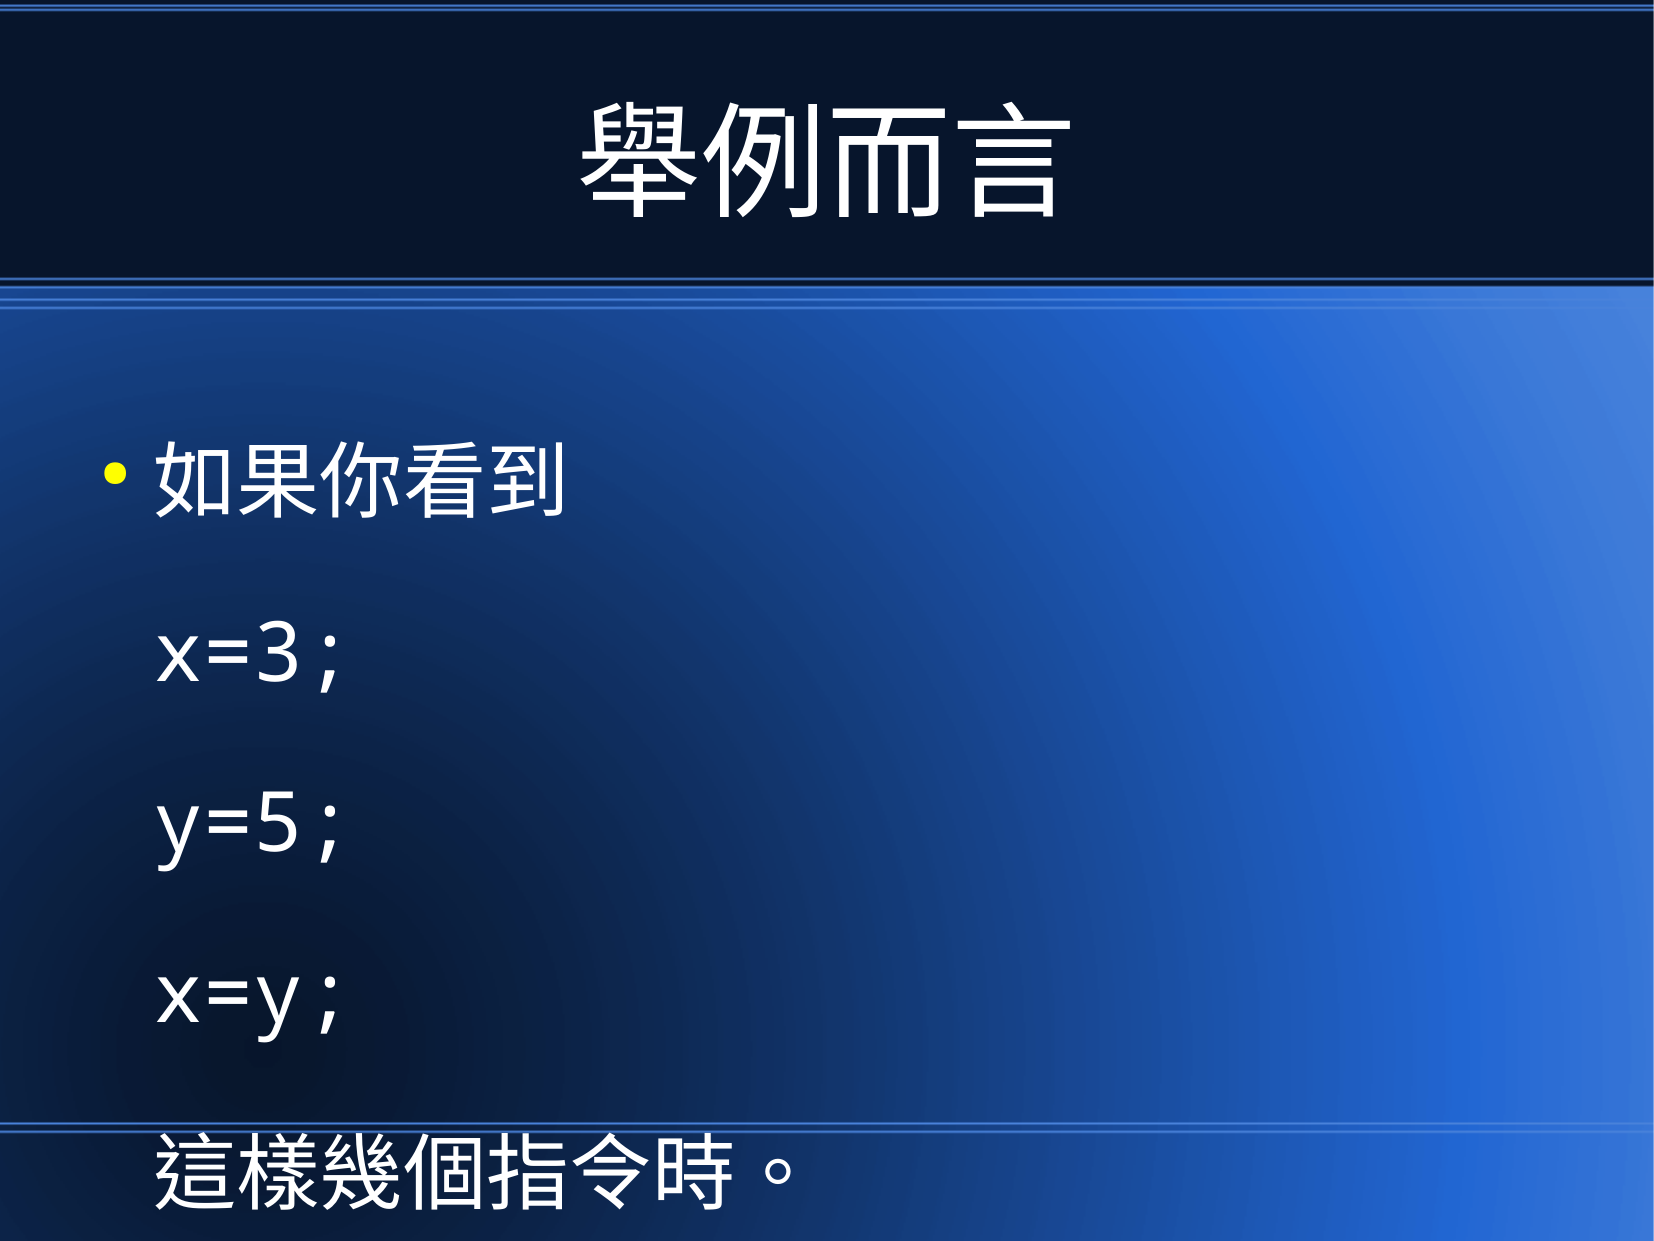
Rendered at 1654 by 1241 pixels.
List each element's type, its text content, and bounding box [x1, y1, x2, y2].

title 舉例而言 [82, 49, 1571, 257]
list 如果你看到 x=3; y=5; x=y; 這樣幾個指令時。 [82, 355, 1571, 1241]
picture [0, 0, 1654, 1241]
